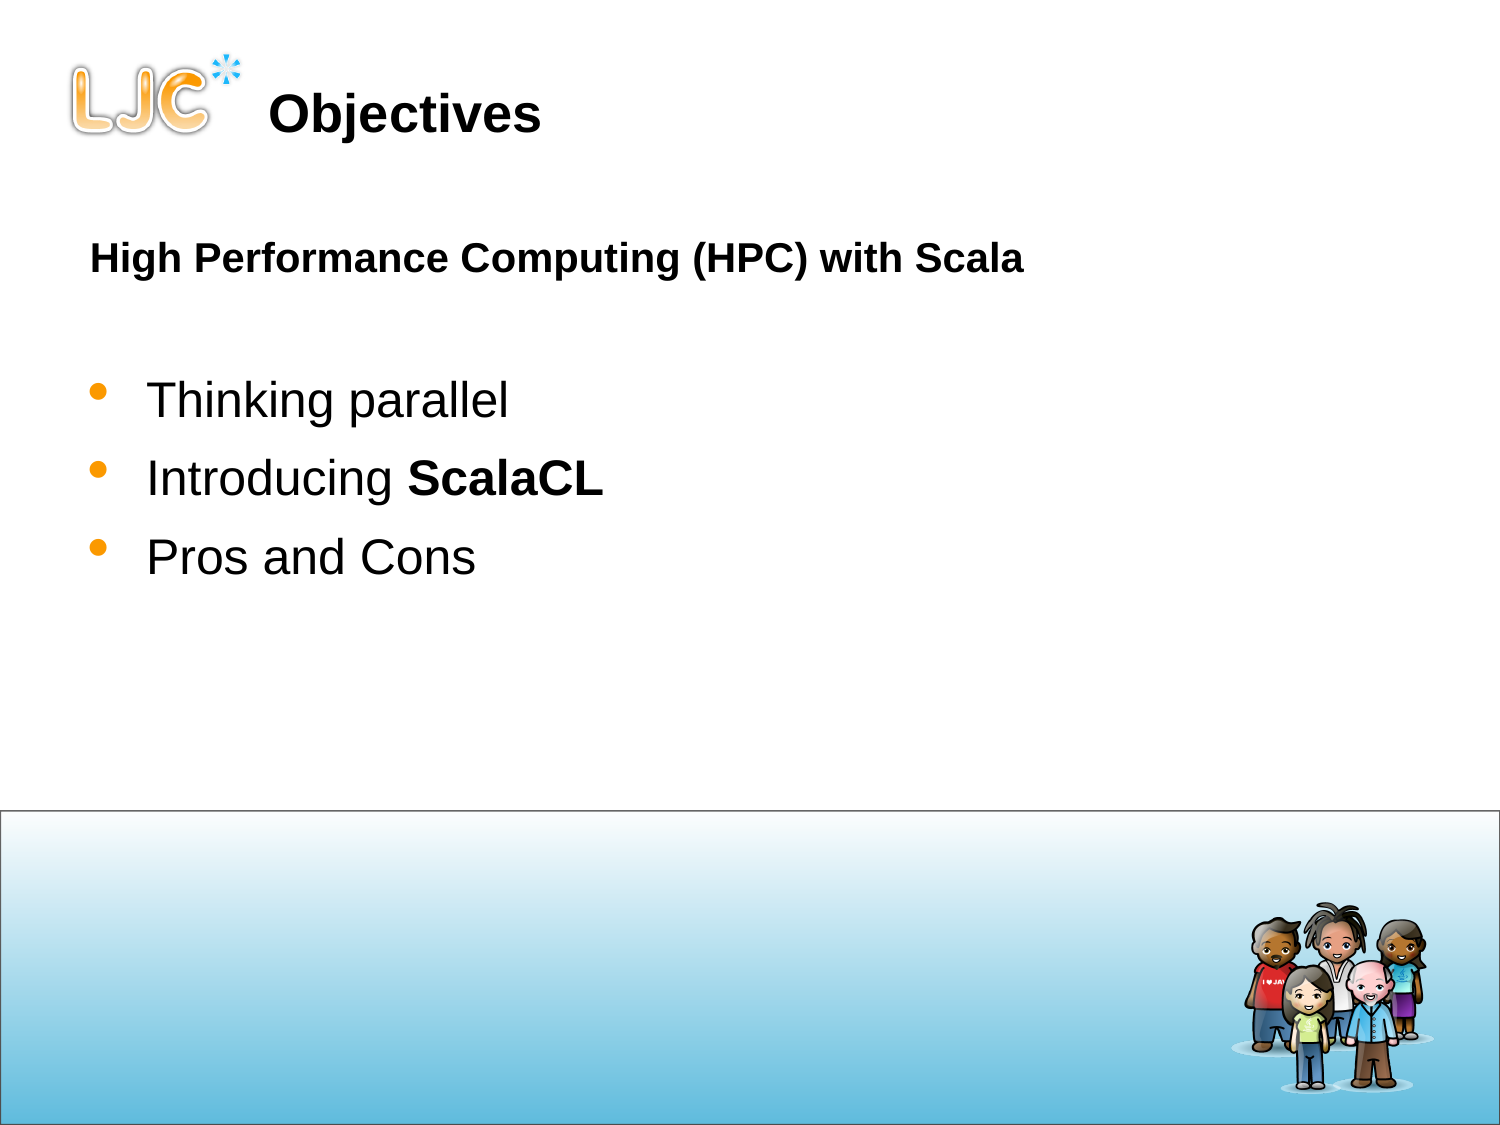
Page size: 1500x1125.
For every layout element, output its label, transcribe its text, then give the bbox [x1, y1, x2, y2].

list High Performance Computing (HPC) with Scala Thinking parallel Introducing ScalaCL Pros and Cons [75, 223, 1426, 966]
picture [1220, 892, 1458, 1100]
title Objectives [253, 45, 1425, 176]
picture [53, 43, 254, 143]
